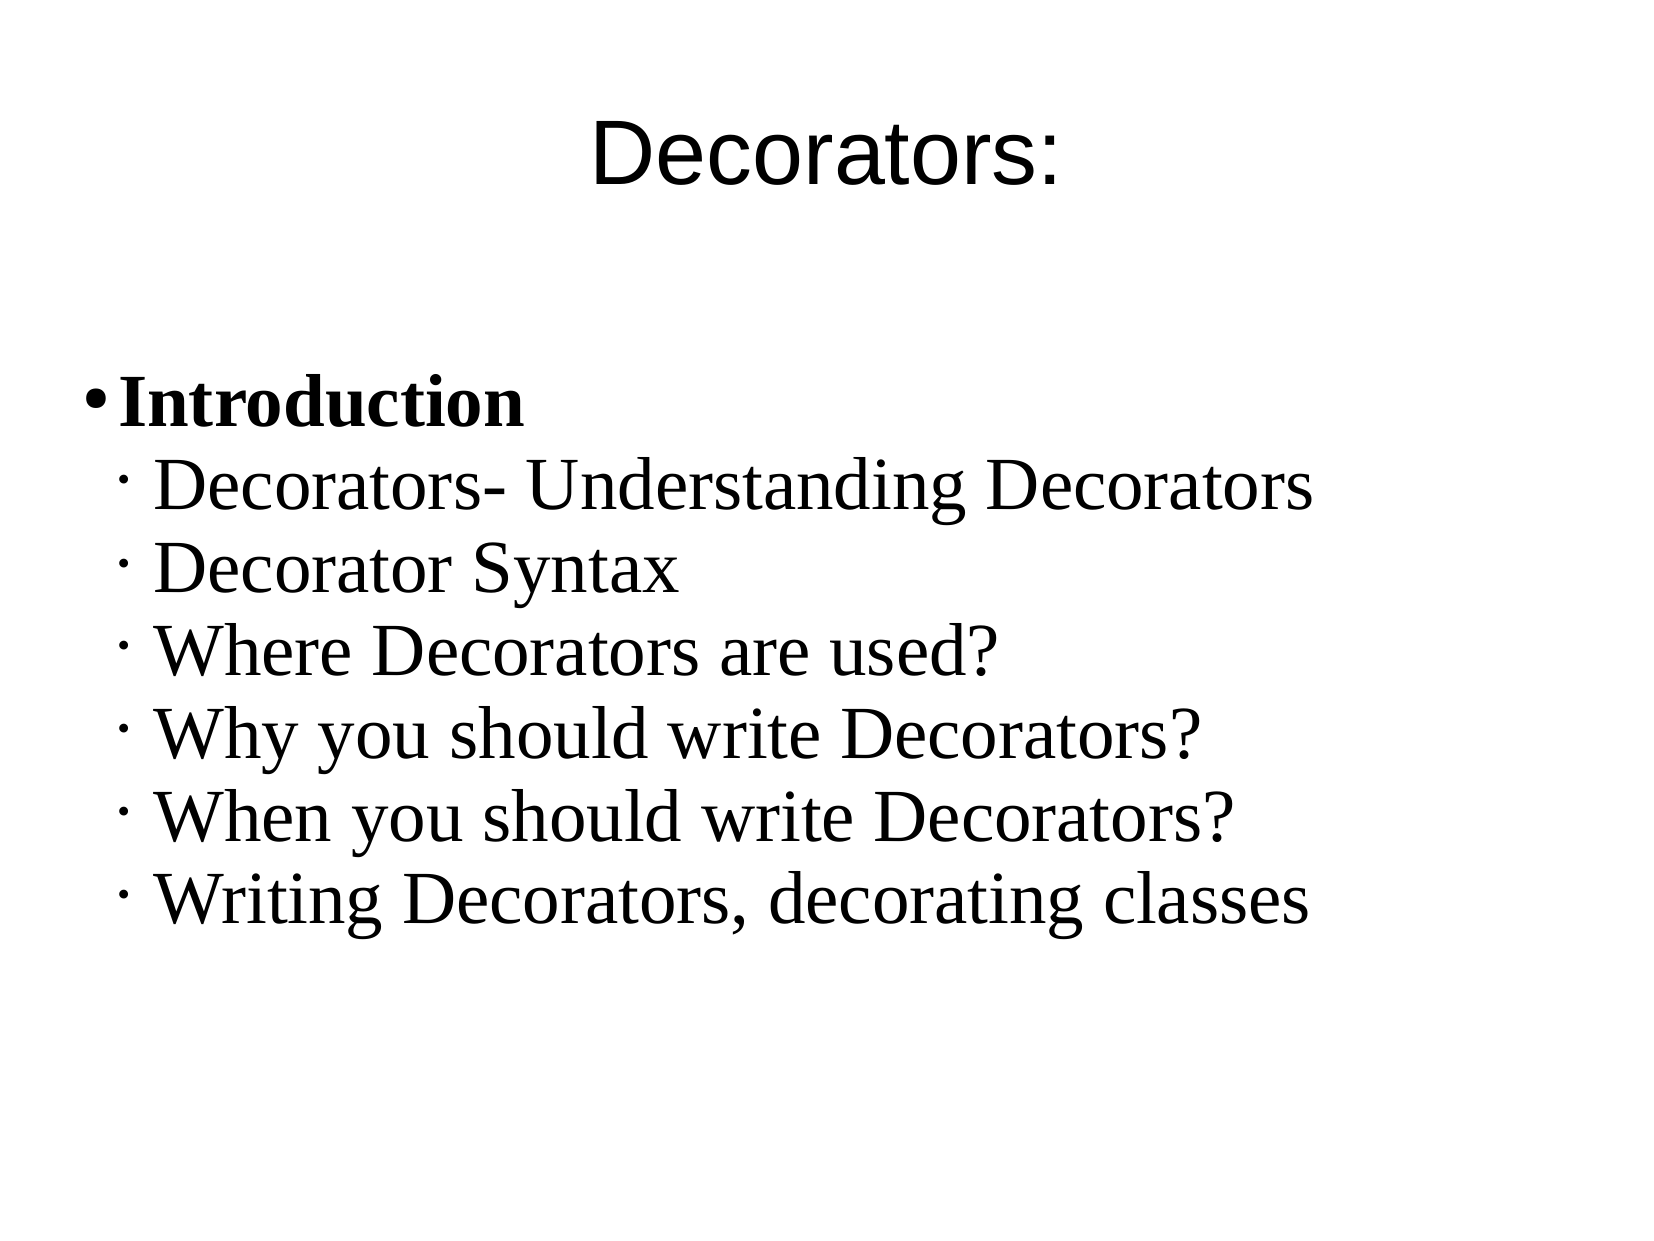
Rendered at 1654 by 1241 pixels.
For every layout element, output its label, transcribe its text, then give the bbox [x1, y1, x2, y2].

subtitle Introduction Decorators- Understanding Decorators Decorator Syntax Where Decorators are used? Why you should write Decorators? When you should write Decorators? Writing Decorators, decorating classes [82, 290, 1571, 1010]
title Decorators: [82, 49, 1571, 257]
